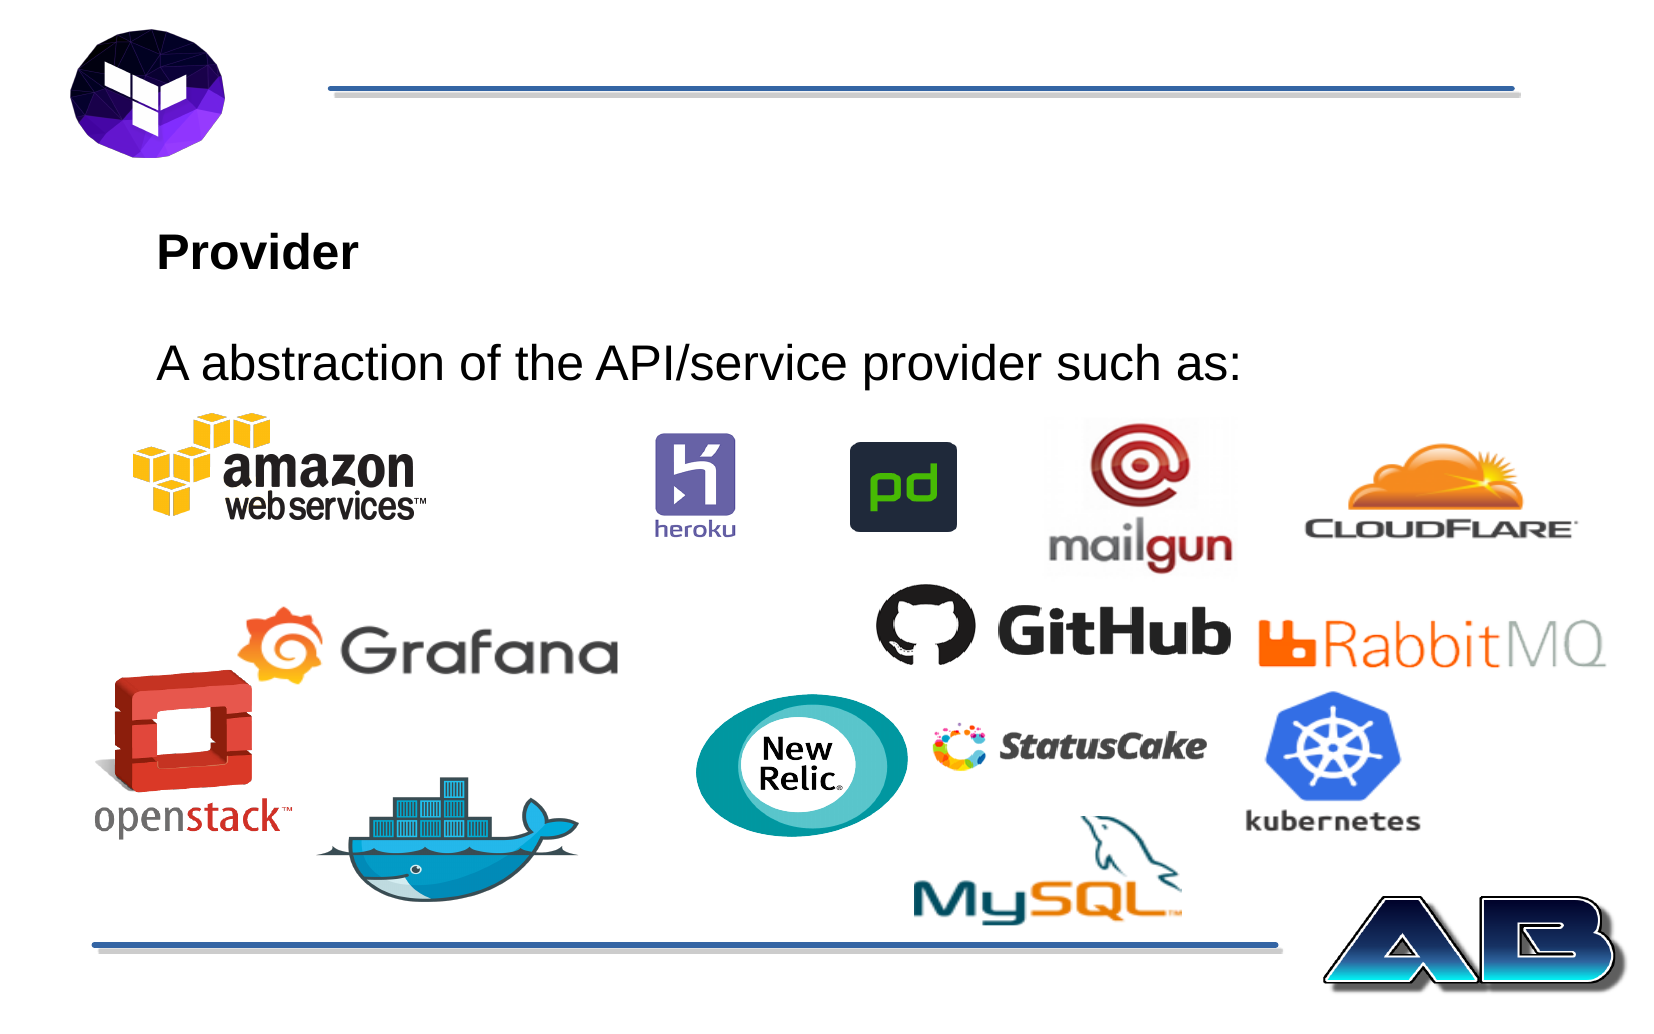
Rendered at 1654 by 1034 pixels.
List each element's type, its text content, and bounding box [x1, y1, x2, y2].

picture [610, 414, 780, 556]
picture [133, 413, 426, 520]
picture [316, 777, 579, 902]
picture [70, 29, 225, 158]
picture [1322, 896, 1630, 996]
picture [850, 442, 957, 532]
picture [82, 565, 654, 847]
text_box Provider A abstraction of the API/service provider such as: [141, 216, 1583, 481]
picture [696, 694, 908, 837]
picture [846, 364, 1625, 980]
